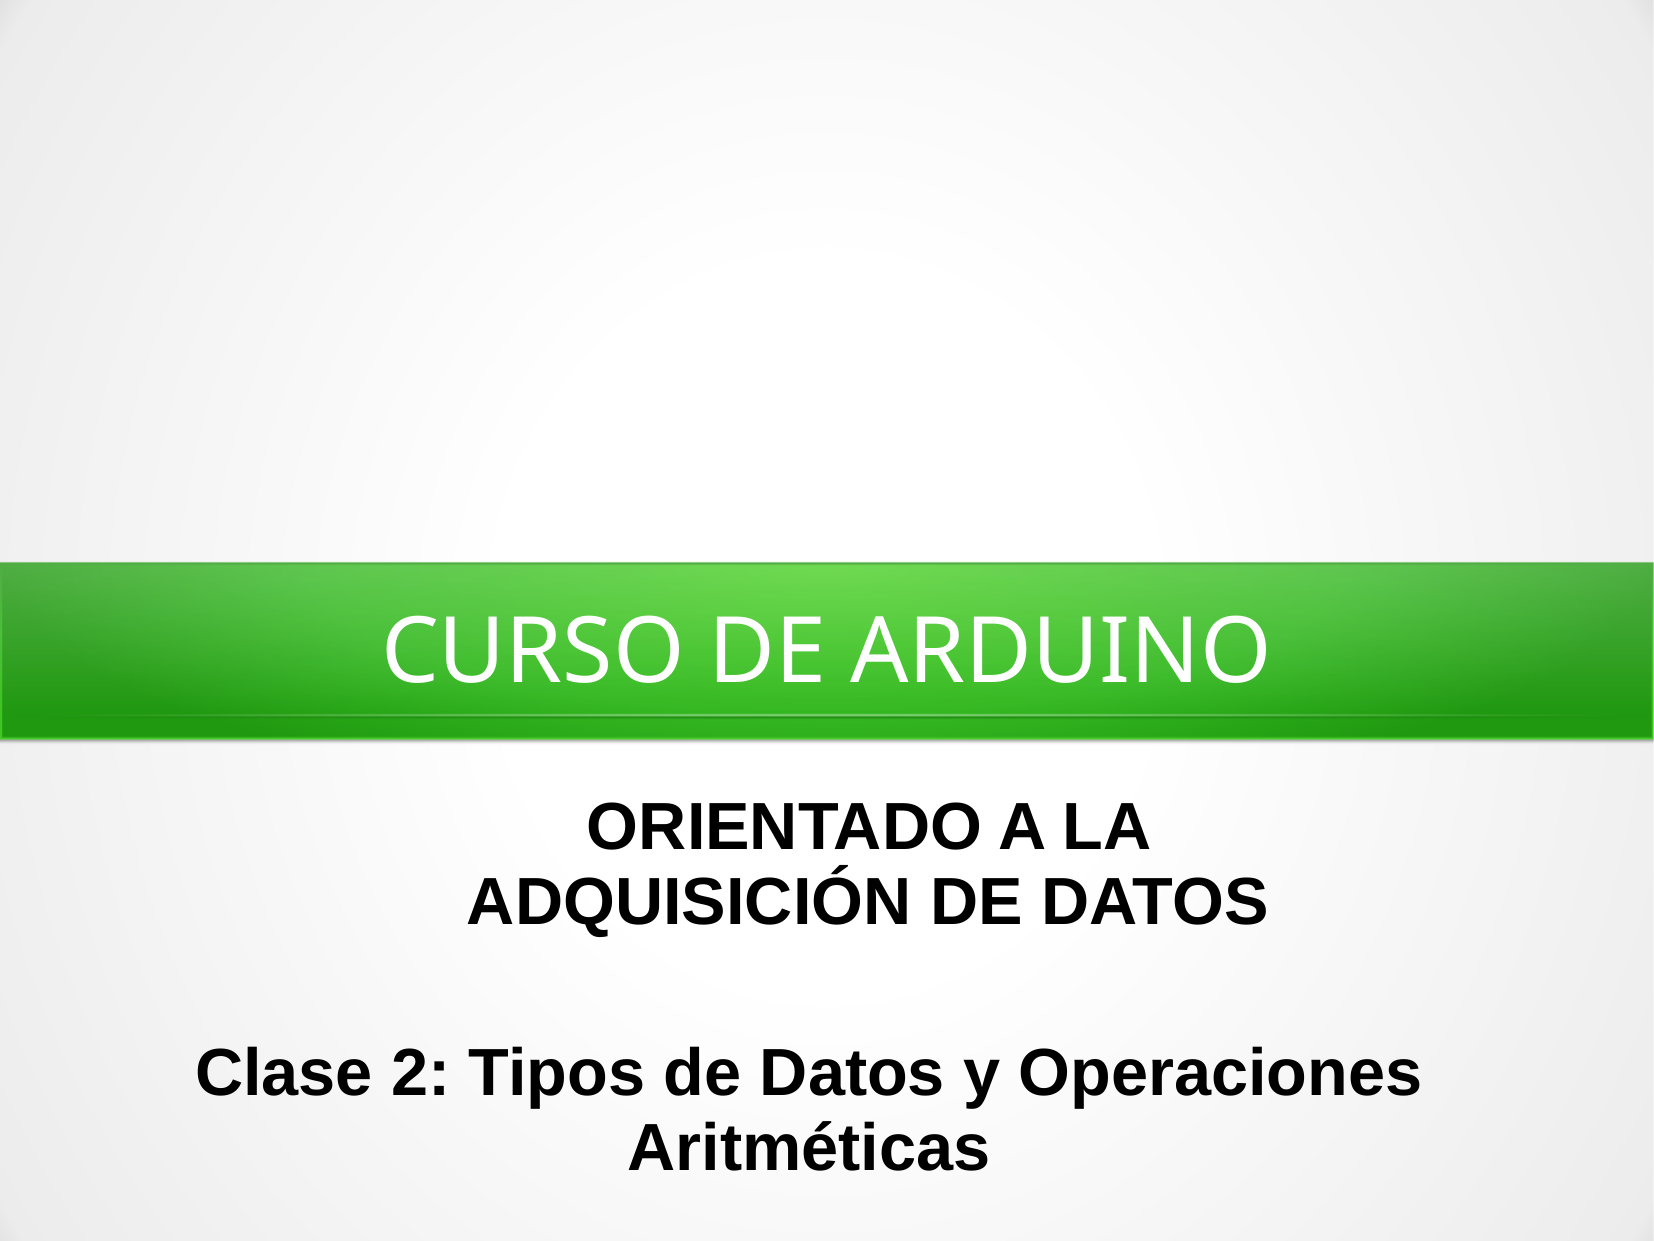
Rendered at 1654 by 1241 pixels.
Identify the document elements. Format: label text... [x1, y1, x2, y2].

text_box ORIENTADO A LA ADQUISICIÓN DE DATOS [366, 781, 1371, 946]
picture [0, 0, 1654, 1241]
title CURSO DE ARDUINO [82, 578, 1571, 715]
text_box Clase 2: Tipos de Datos y Operaciones Aritméticas [23, 1027, 1595, 1192]
